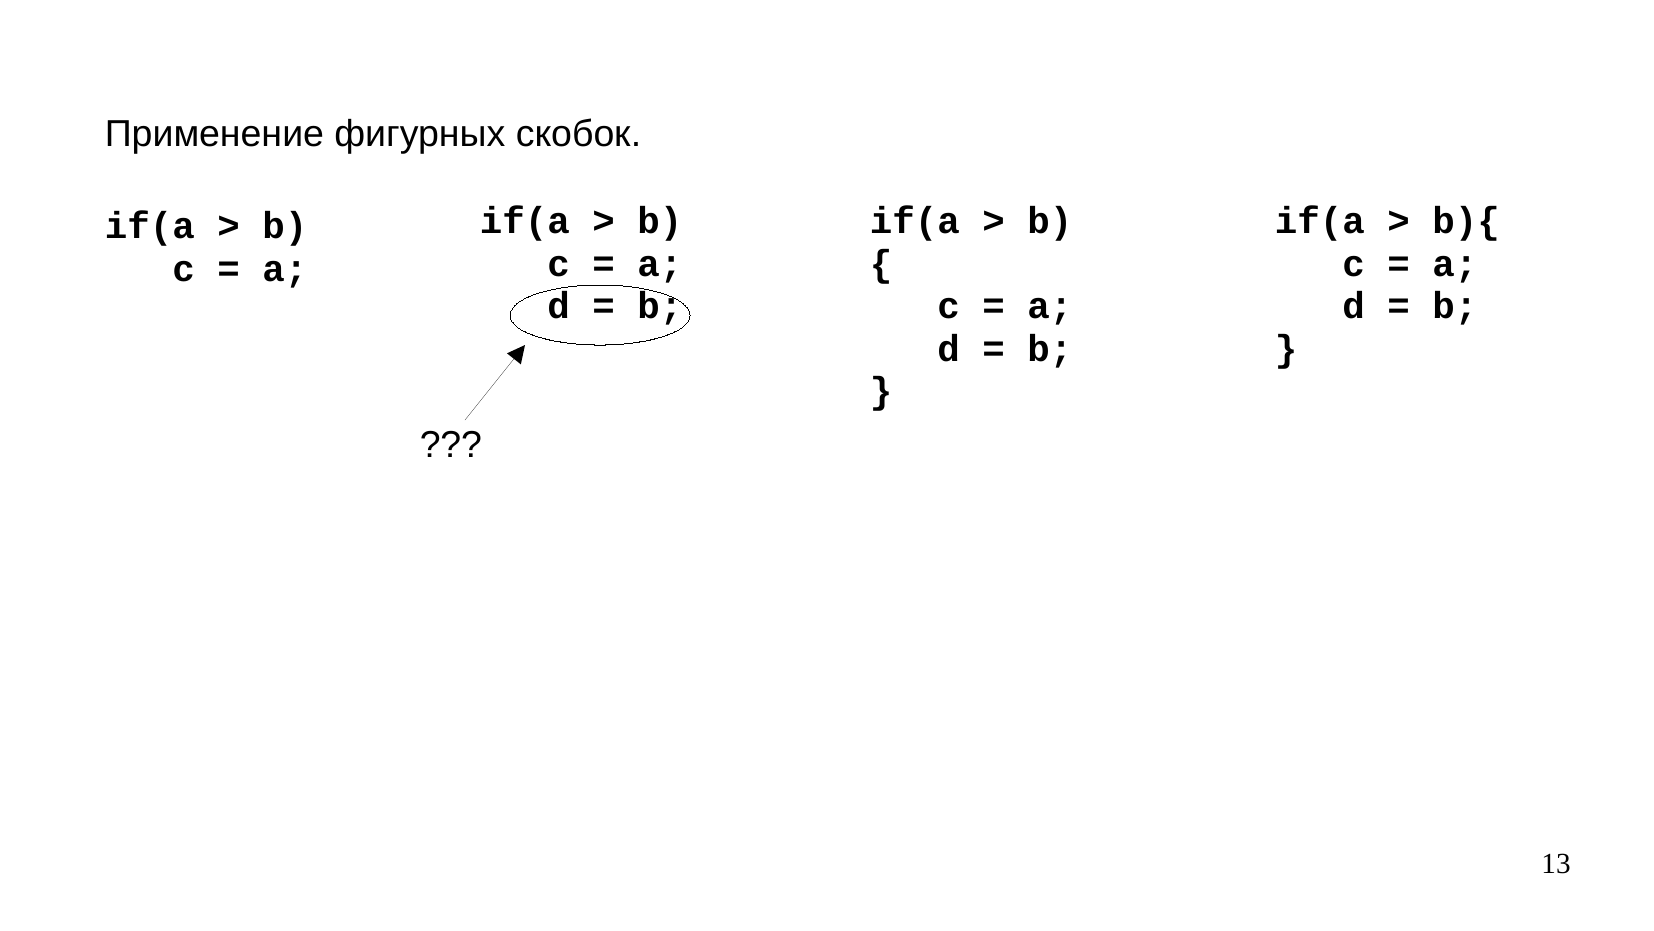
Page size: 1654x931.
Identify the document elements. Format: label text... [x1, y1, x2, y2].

text_box if(a > b){ c = a; d = b; } [1260, 195, 1531, 423]
text_box Применение фигурных скобок. [90, 105, 1111, 166]
text_box if(a > b) c = a; d = b; [465, 195, 706, 338]
text_box if(a > b) { c = a; d = b; } [855, 195, 1096, 423]
text_box if(a > b) c = a; [90, 200, 331, 301]
text_box ??? [405, 415, 511, 481]
